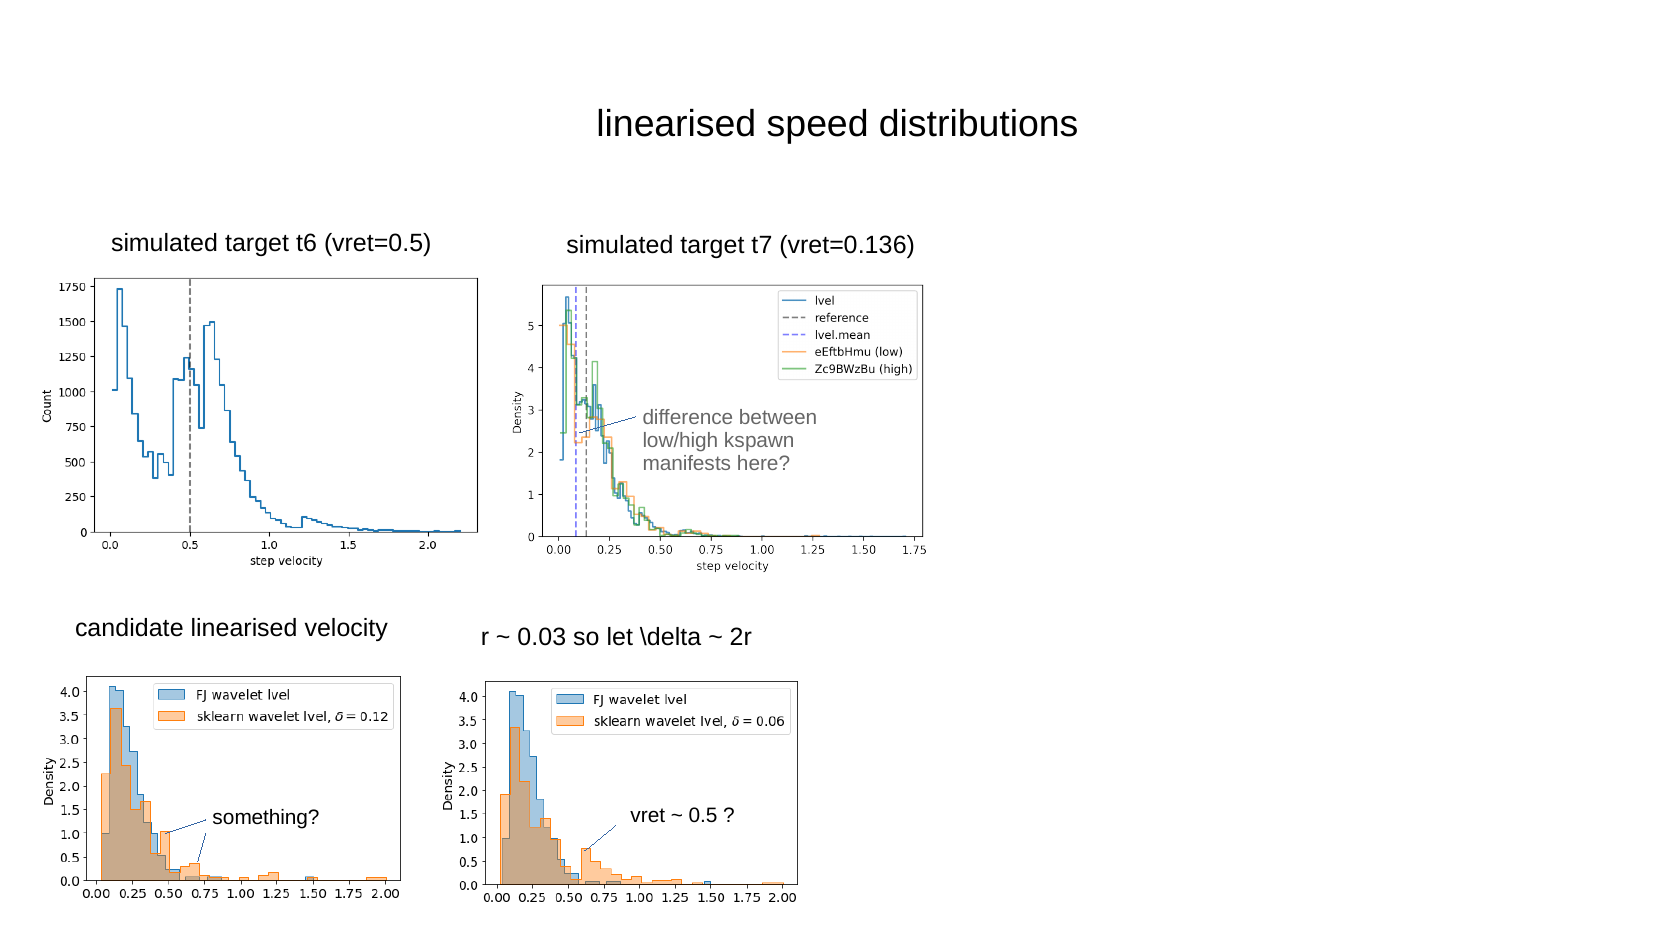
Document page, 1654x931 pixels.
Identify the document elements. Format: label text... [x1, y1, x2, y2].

text_box difference between low/high kspawn manifests here? [627, 398, 878, 511]
title linearised speed distributions [93, 45, 1582, 201]
text_box simulated target t7 (vret=0.136) [551, 223, 941, 294]
text_box r ~ 0.03 so let \delta ~ 2r [466, 615, 841, 687]
text_box vret ~ 0.5 ? [615, 796, 771, 858]
picture [33, 269, 485, 575]
picture [35, 670, 406, 906]
text_box something? [197, 798, 431, 837]
text_box candidate linearised velocity [60, 606, 435, 678]
text_box simulated target t6 (vret=0.5) [96, 221, 485, 270]
picture [503, 277, 935, 580]
picture [434, 675, 803, 910]
